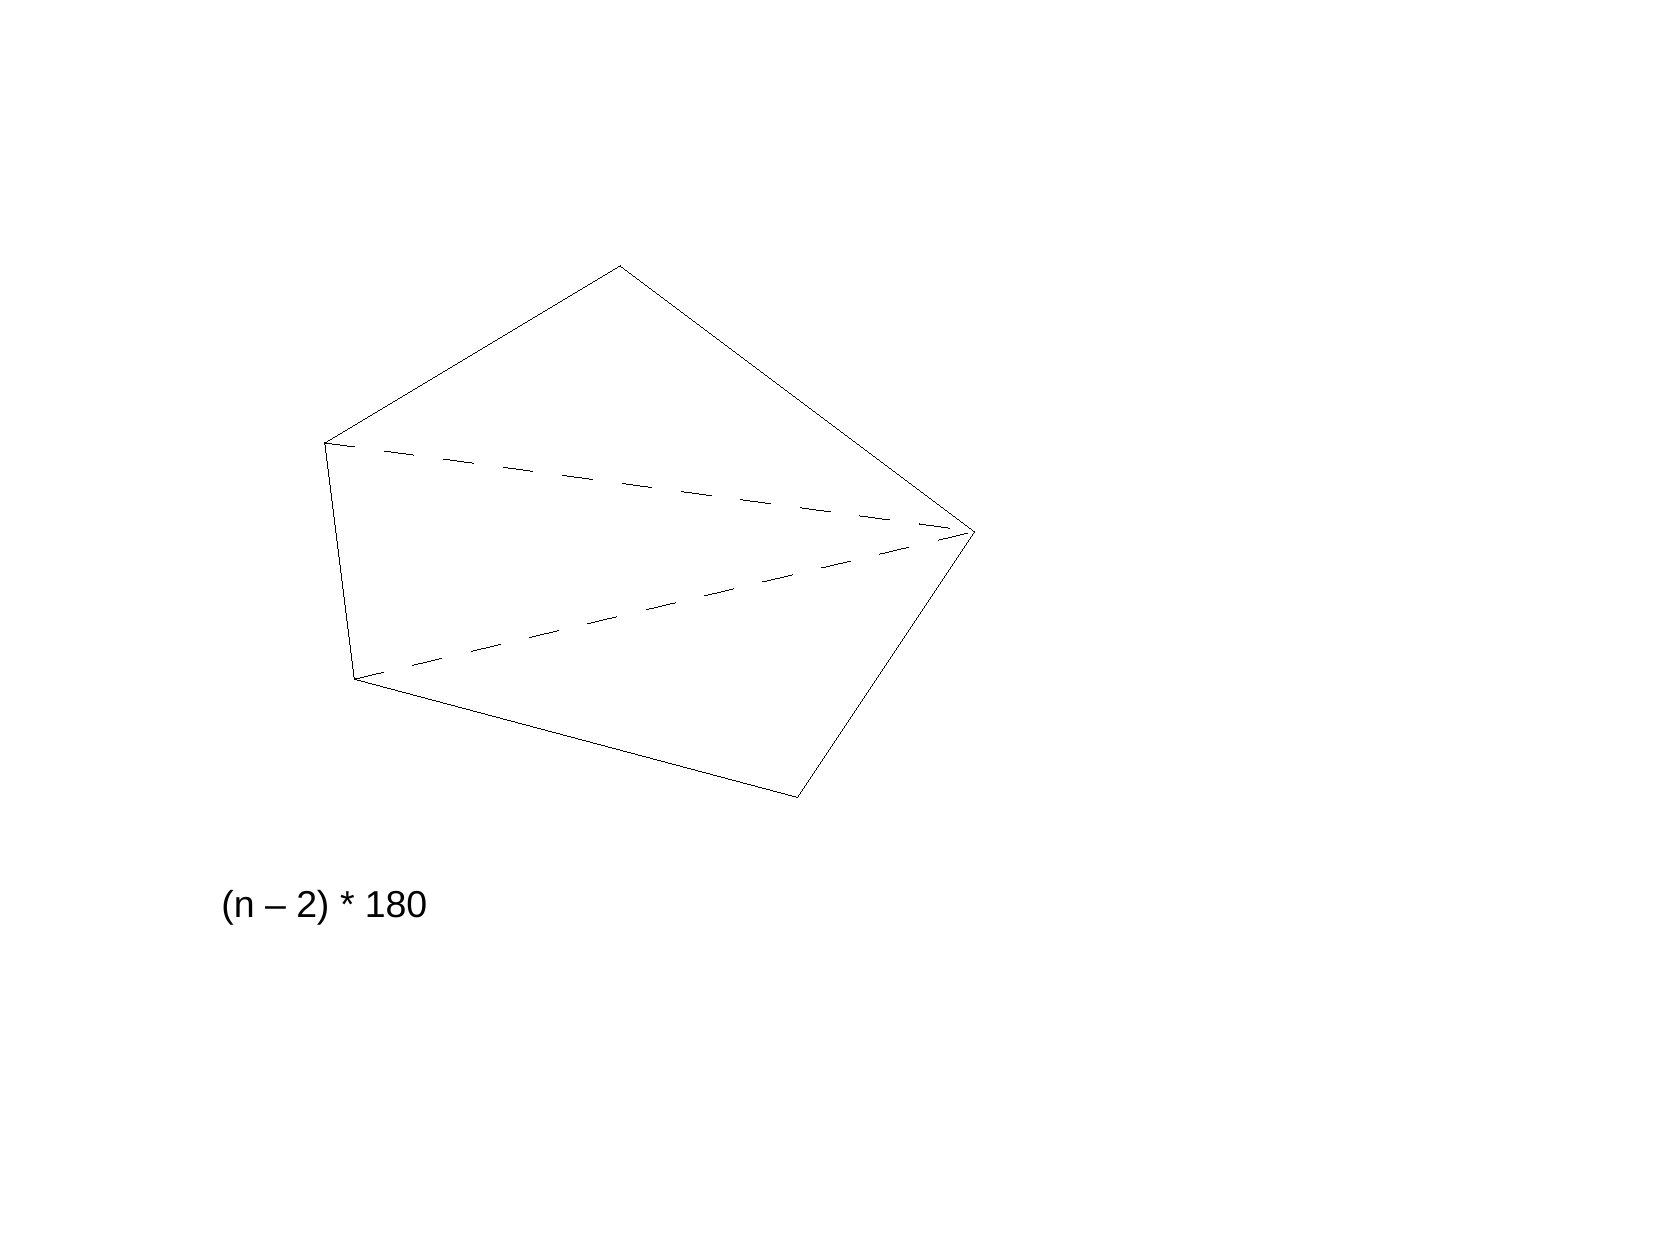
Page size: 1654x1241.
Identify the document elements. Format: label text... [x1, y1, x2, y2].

text_box (n – 2) * 180 [206, 876, 443, 934]
